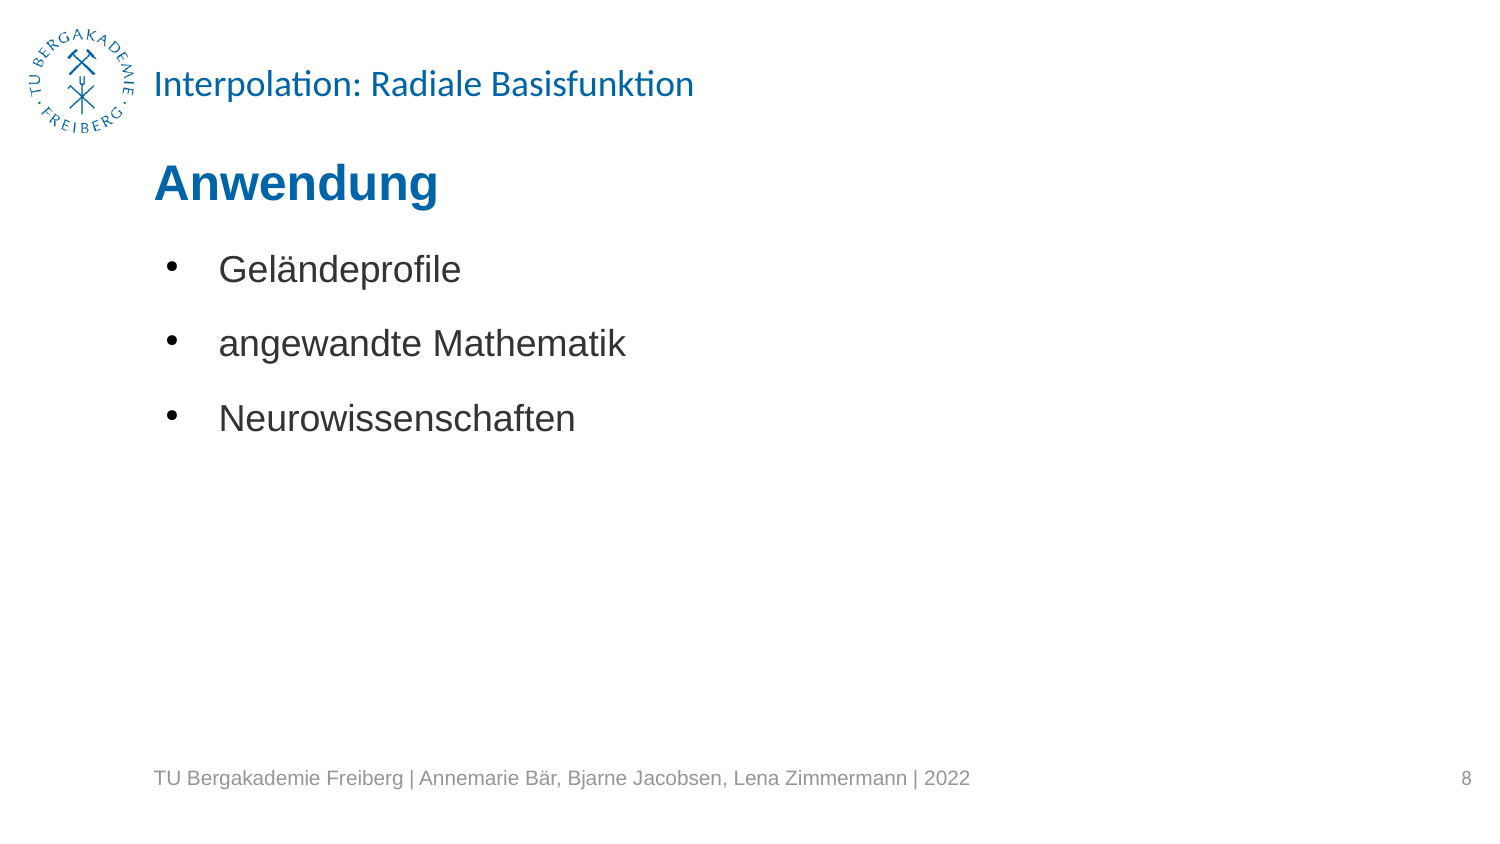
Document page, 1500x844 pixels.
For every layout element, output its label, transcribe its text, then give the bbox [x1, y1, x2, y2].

list Anwendung [153, 150, 1353, 221]
picture [29, 29, 134, 133]
list Geländeprofile angewandte Mathematik Neurowissenschaften [147, 244, 1347, 697]
slide_number <Foliennummer> [1352, 764, 1473, 825]
title Interpolation: Radiale Basisfunktion [153, 29, 1353, 133]
footer TU Bergakademie Freiberg | Annemarie Bär, Bjarne Jacobsen, Lena Zimmermann | 2022 [153, 764, 1353, 824]
